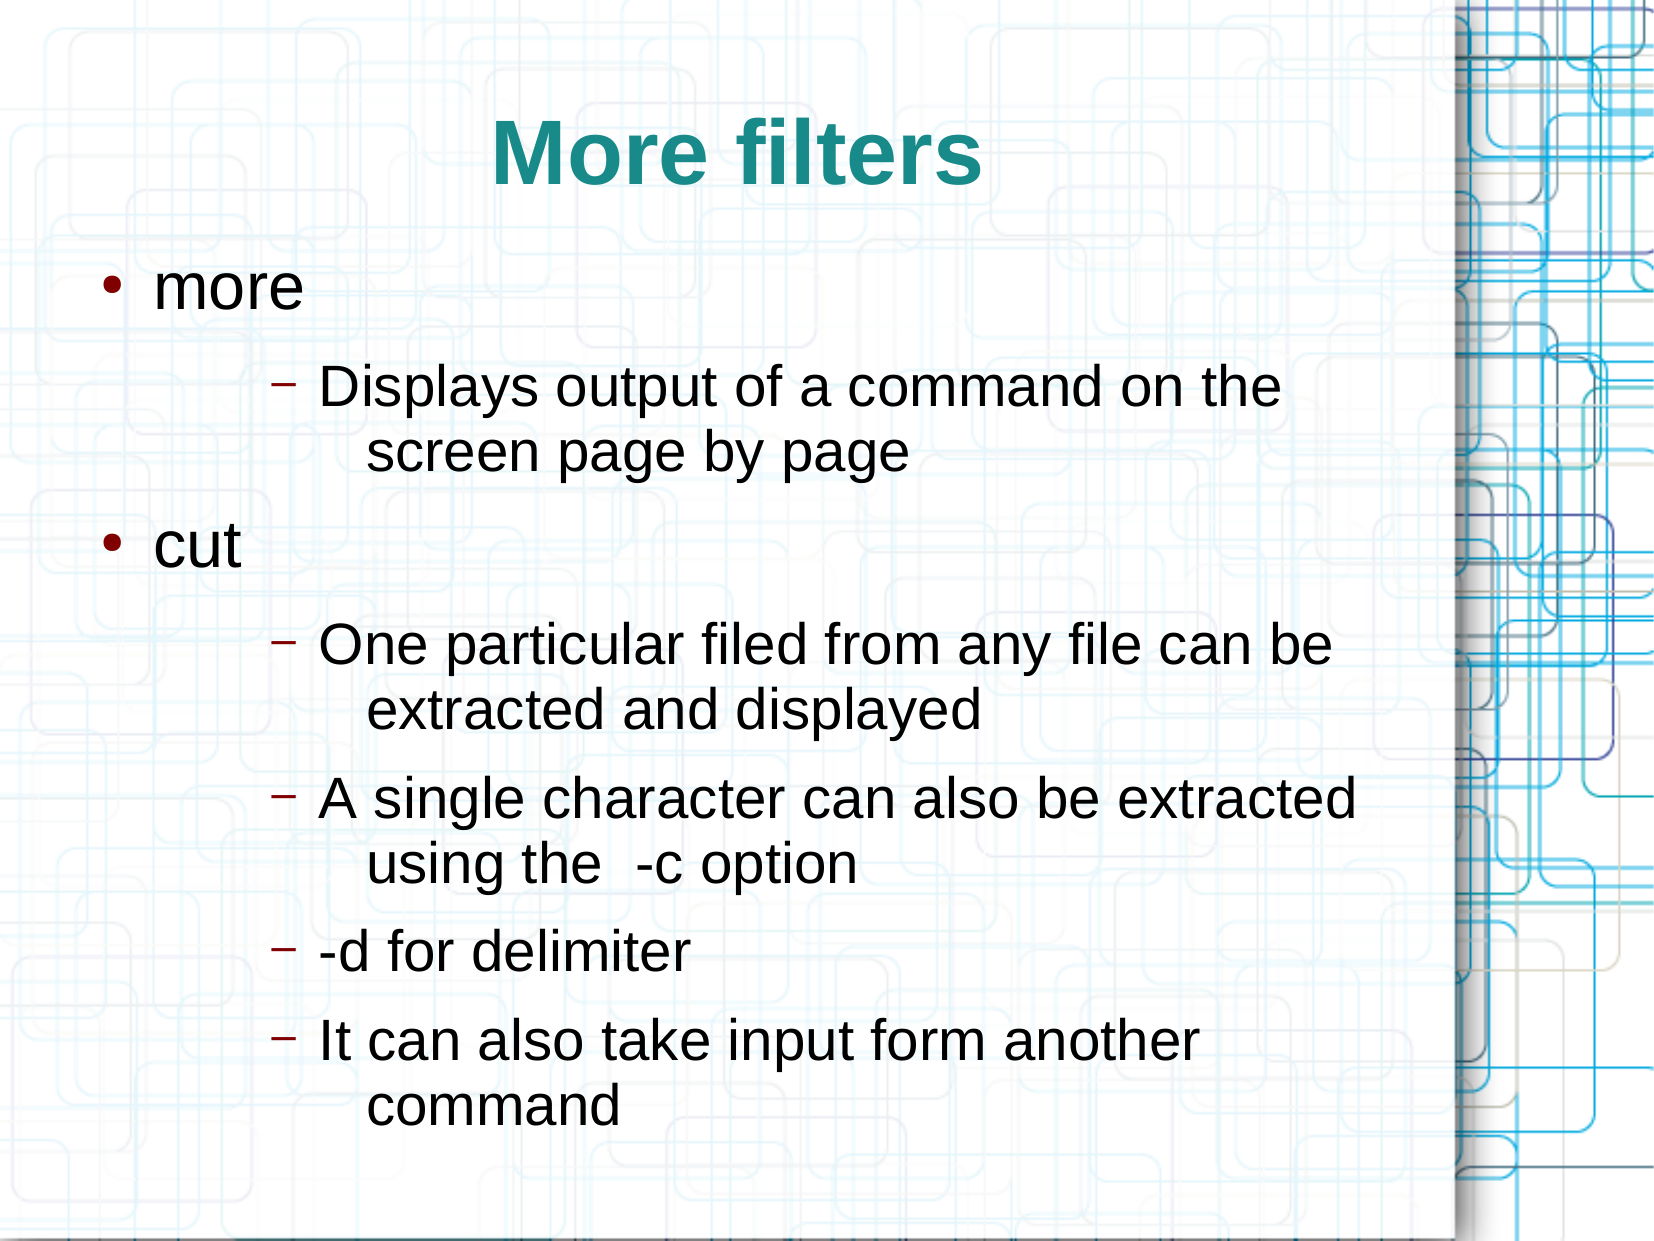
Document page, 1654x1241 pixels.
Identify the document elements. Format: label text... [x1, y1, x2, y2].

picture [0, 0, 1654, 1241]
title More filters [59, 56, 1418, 250]
list more Displays output of a command on the screen page by page cut One particular filed from any file can be extracted and displayed A single character can also be extracted using the -c option -d for delimiter It can also take input form another command [82, 249, 1418, 1138]
